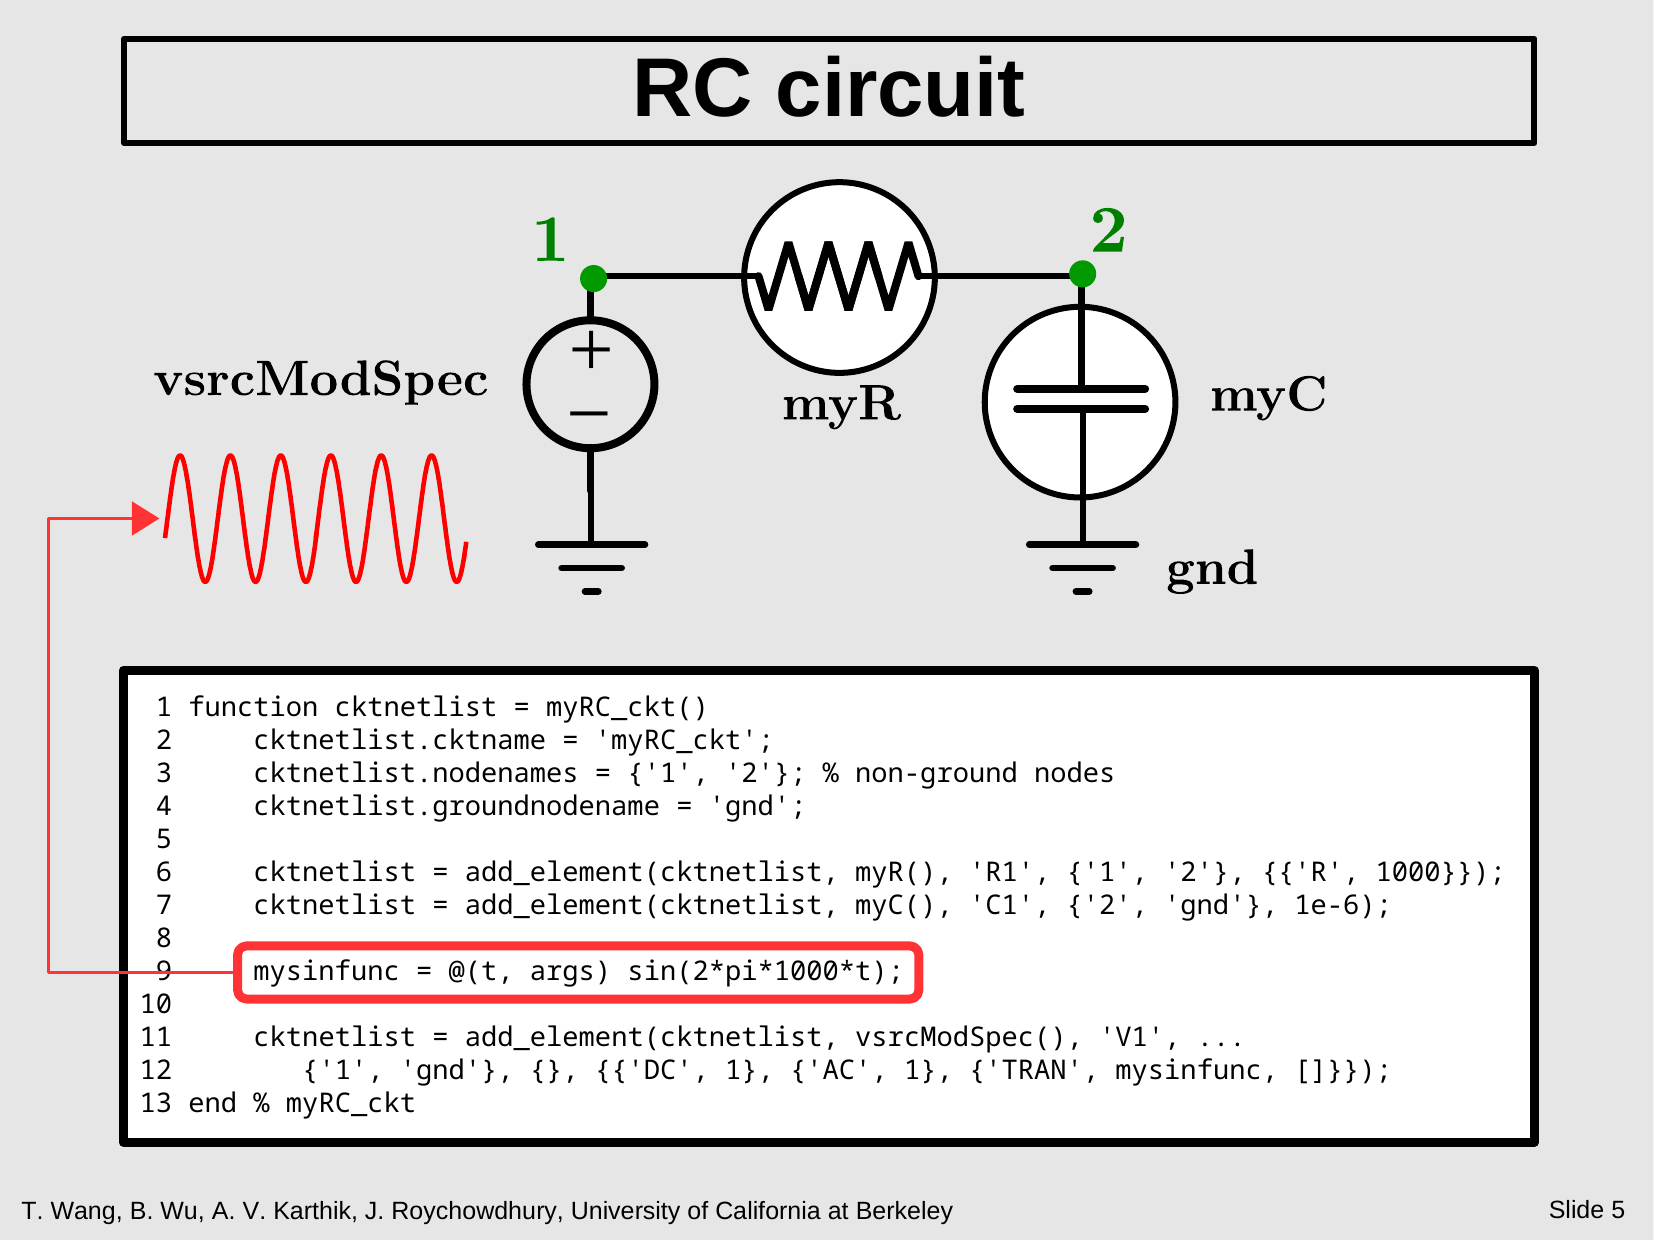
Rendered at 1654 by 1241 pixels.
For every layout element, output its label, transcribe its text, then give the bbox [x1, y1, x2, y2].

text_box [1209, 375, 1328, 421]
text_box [580, 264, 608, 293]
text_box 1 function cktnetlist = myRC_ckt() 2 cktnetlist.cktname = 'myRC_ckt'; 3 cktnetlist.nodenames = {'1', '2'}; % non-ground nodes 4 cktnetlist.groundnodename = 'gnd'; 5 6 cktnetlist = add_element(cktnetlist, myR(), 'R1', {'1', '2'}, {{'R', 1000}}); 7 cktnetlist = add_element(cktnetlist, myC(), 'C1', {'2', 'gnd'}, 1e-6); 8 9 mysinfunc = @(t, args) sin(2*pi*1000*t); 10 11 cktnetlist = add_element(cktnetlist, vsrcModSpec(), 'V1', ... 12 {'1', 'gnd'}, {}, {{'DC', 1}, {'AC', 1}, {'TRAN', mysinfunc, []}}); 13 end % myRC_ckt [243, 951, 914, 994]
text_box 1 function cktnetlist = myRC_ckt() 2 cktnetlist.cktname = 'myRC_ckt'; 3 cktnetlist.nodenames = {'1', '2'}; % non-ground nodes 4 cktnetlist.groundnodename = 'gnd'; 5 6 cktnetlist = add_element(cktnetlist, myR(), 'R1', {'1', '2'}, {{'R', 1000}}); 7 cktnetlist = add_element(cktnetlist, myC(), 'C1', {'2', 'gnd'}, 1e-6); 8 9 mysinfunc = @(t, args) sin(2*pi*1000*t); 10 11 cktnetlist = add_element(cktnetlist, vsrcModSpec(), 'V1', ... 12 {'1', 'gnd'}, {}, {{'DC', 1}, {'AC', 1}, {'TRAN', mysinfunc, []}}); 13 end % myRC_ckt [123, 670, 1535, 1143]
picture [159, 451, 472, 586]
text_box [1089, 207, 1128, 252]
text_box [781, 385, 902, 430]
text_box [1150, 337, 1176, 467]
text_box [1069, 260, 1097, 288]
picture [522, 238, 1150, 595]
text_box [531, 217, 570, 261]
text_box [1166, 549, 1259, 594]
text_box [153, 360, 489, 405]
text_box [752, 182, 927, 238]
title RC circuit [124, 38, 1535, 144]
